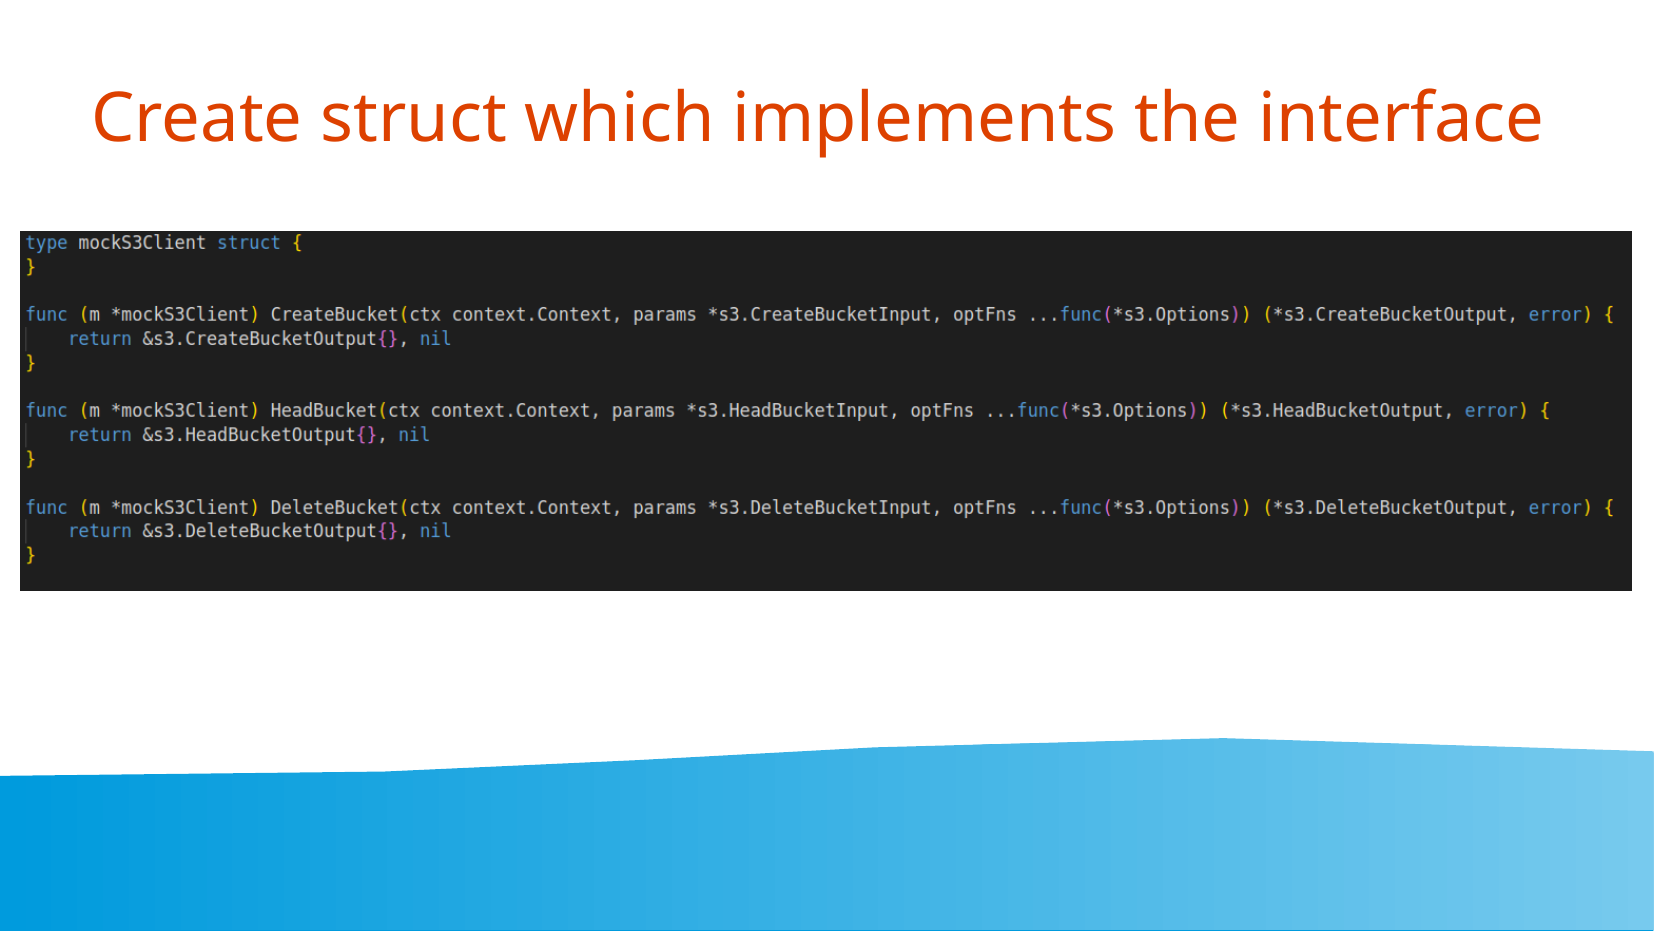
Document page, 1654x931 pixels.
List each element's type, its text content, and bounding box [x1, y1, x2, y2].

picture [20, 231, 1632, 591]
title Create struct which implements the interface [80, 25, 1557, 204]
